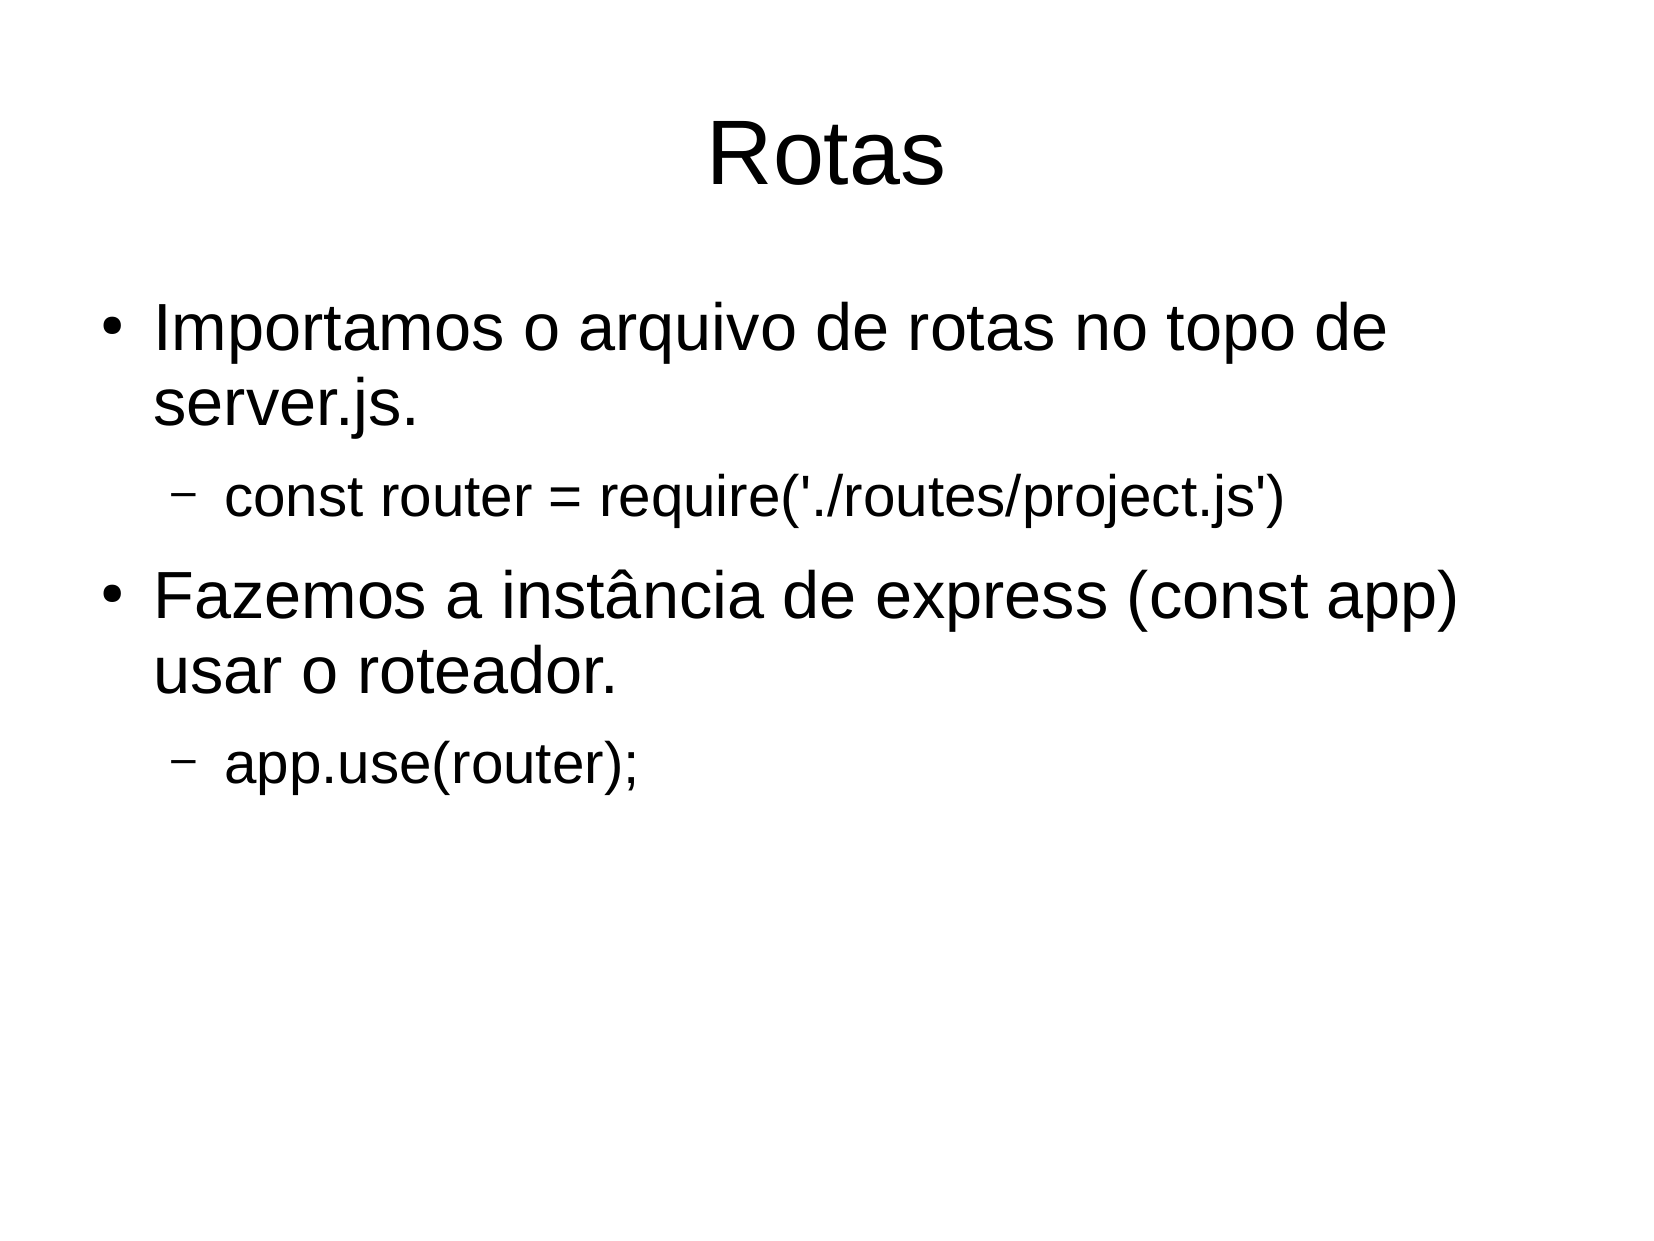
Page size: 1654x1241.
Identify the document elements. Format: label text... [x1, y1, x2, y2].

list Importamos o arquivo de rotas no topo de server.js. const router = require('./routes/project.js') Fazemos a instância de express (const app) usar o roteador. app.use(router); [82, 290, 1571, 1010]
title Rotas [82, 49, 1571, 257]
